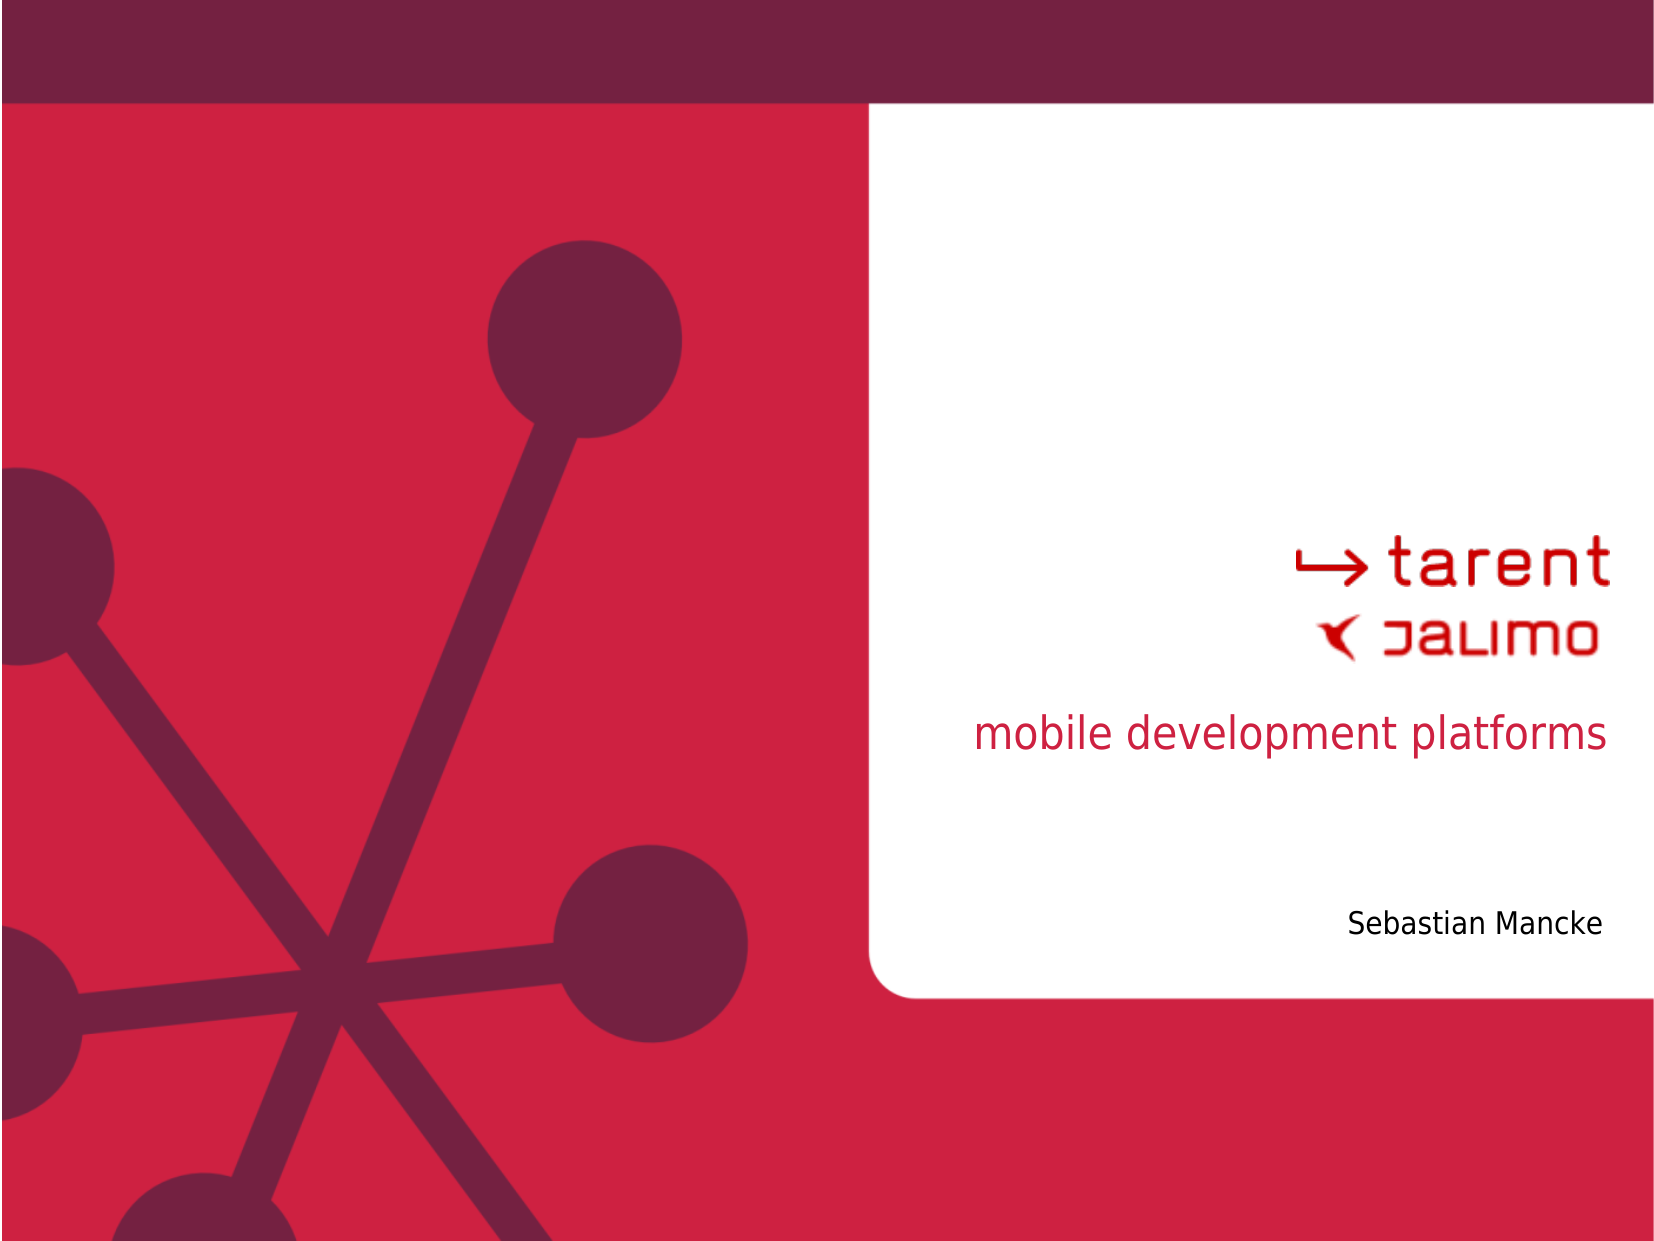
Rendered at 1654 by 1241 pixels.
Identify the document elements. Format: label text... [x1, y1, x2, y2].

picture [2, 0, 1654, 1241]
title mobile development platforms [881, 633, 1609, 781]
